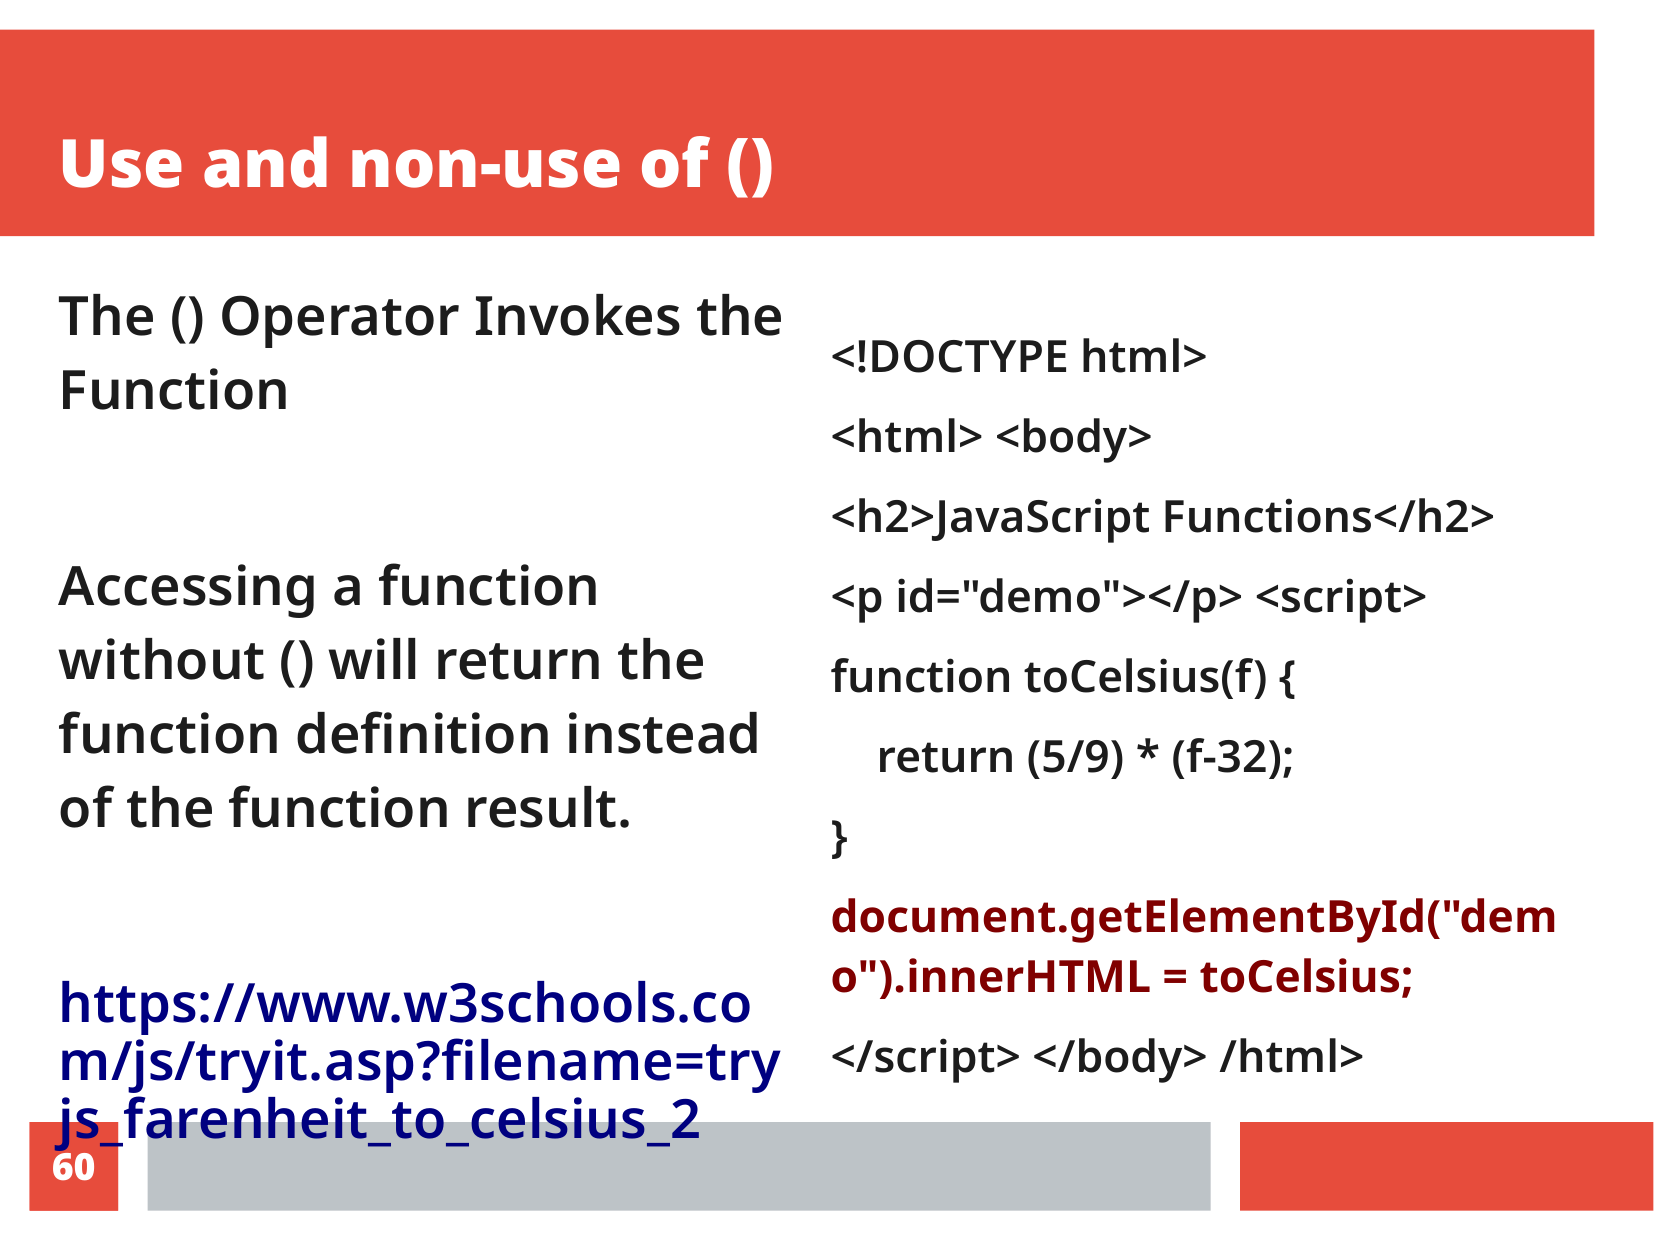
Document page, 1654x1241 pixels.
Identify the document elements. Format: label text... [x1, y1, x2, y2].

list The () Operator Invokes the Function Accessing a function without () will return the function definition instead of the function result. https://www.w3schools.com/js/tryit.asp?filename=tryjs_farenheit_to_celsius_2 [59, 277, 794, 1046]
list <!DOCTYPE html> <html> <body> <h2>JavaScript Functions</h2> <p id="demo"></p> <script> function toCelsius(f) { return (5/9) * (f-32); } document.getElementById("demo").innerHTML = toCelsius; </script> </body> /html> [830, 324, 1566, 1093]
title Use and non-use of () [59, 59, 1595, 207]
